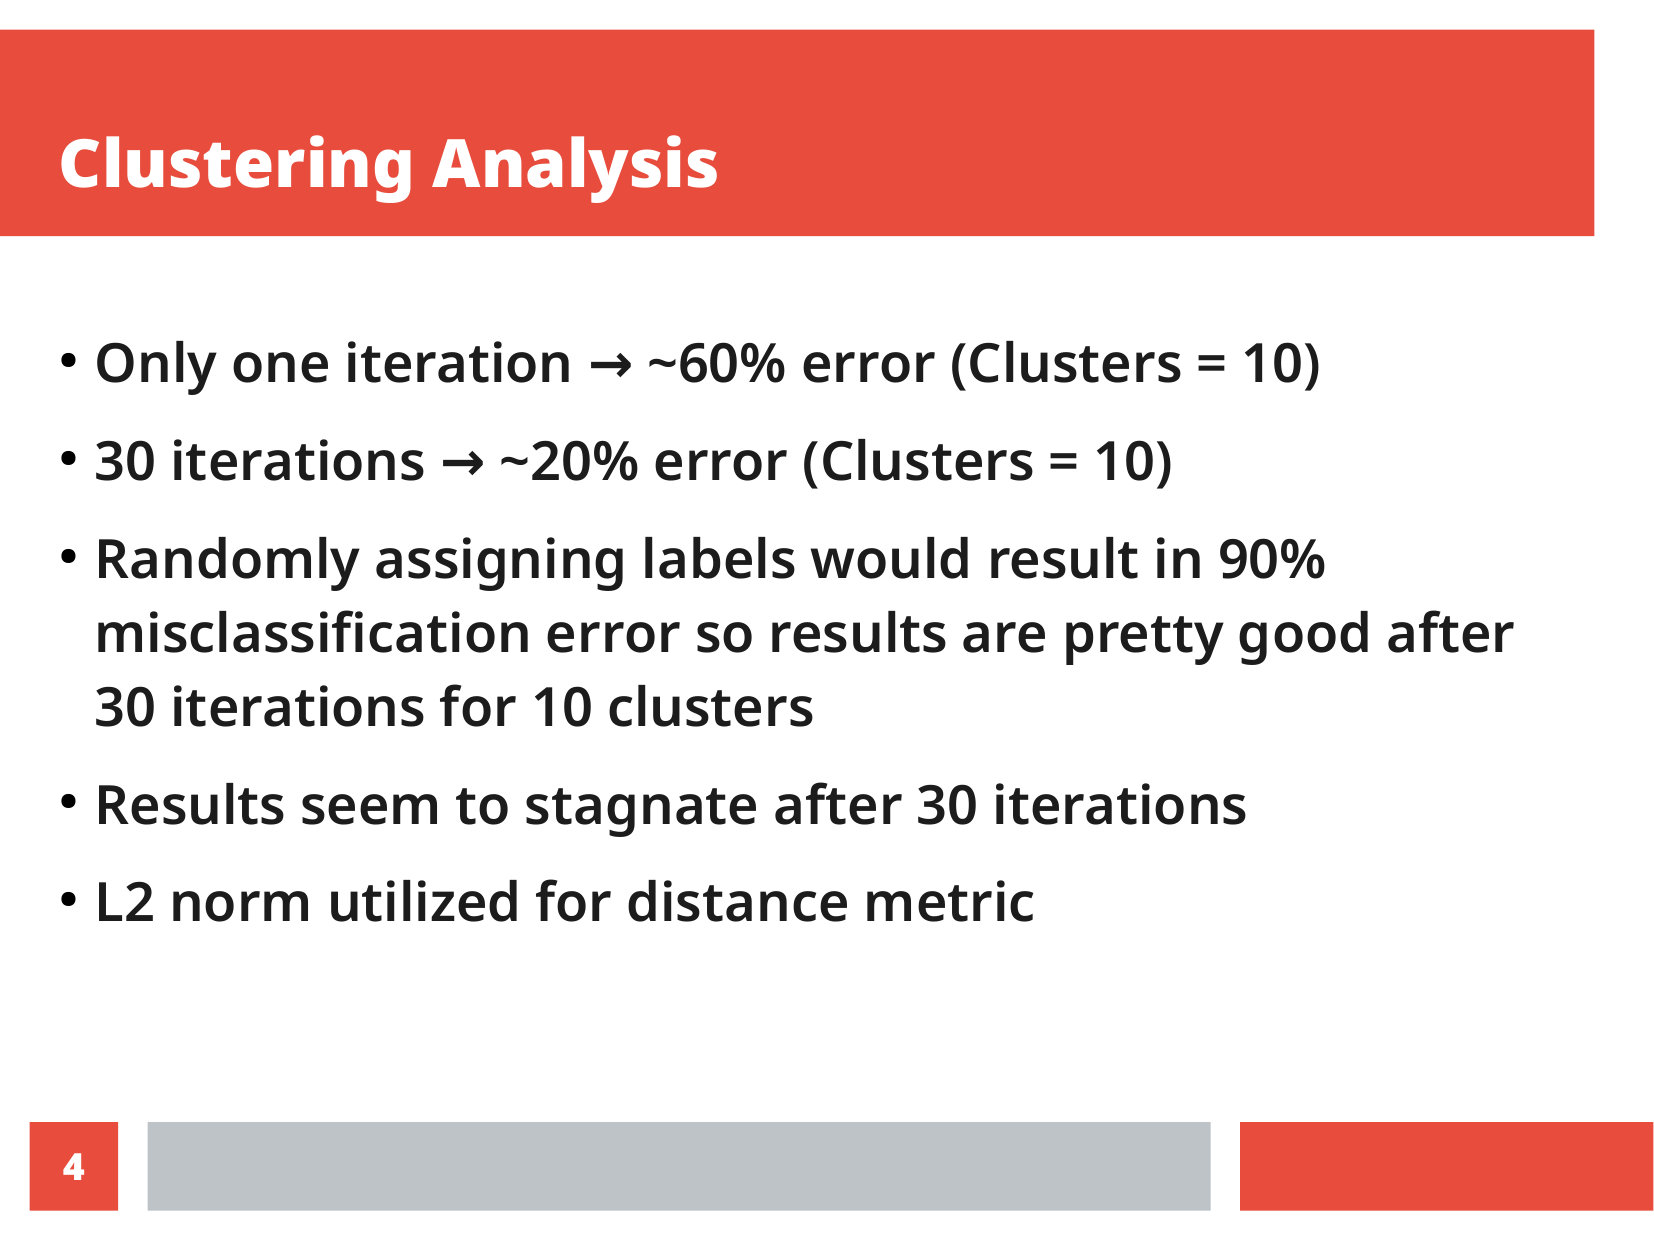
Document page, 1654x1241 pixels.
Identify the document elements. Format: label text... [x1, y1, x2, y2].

title Clustering Analysis [59, 59, 1595, 207]
list Only one iteration → ~60% error (Clusters = 10) 30 iterations → ~20% error (Clusters = 10) Randomly assigning labels would result in 90% misclassification error so results are pretty good after 30 iterations for 10 clusters Results seem to stagnate after 30 iterations L2 norm utilized for distance metric [59, 324, 1565, 1093]
